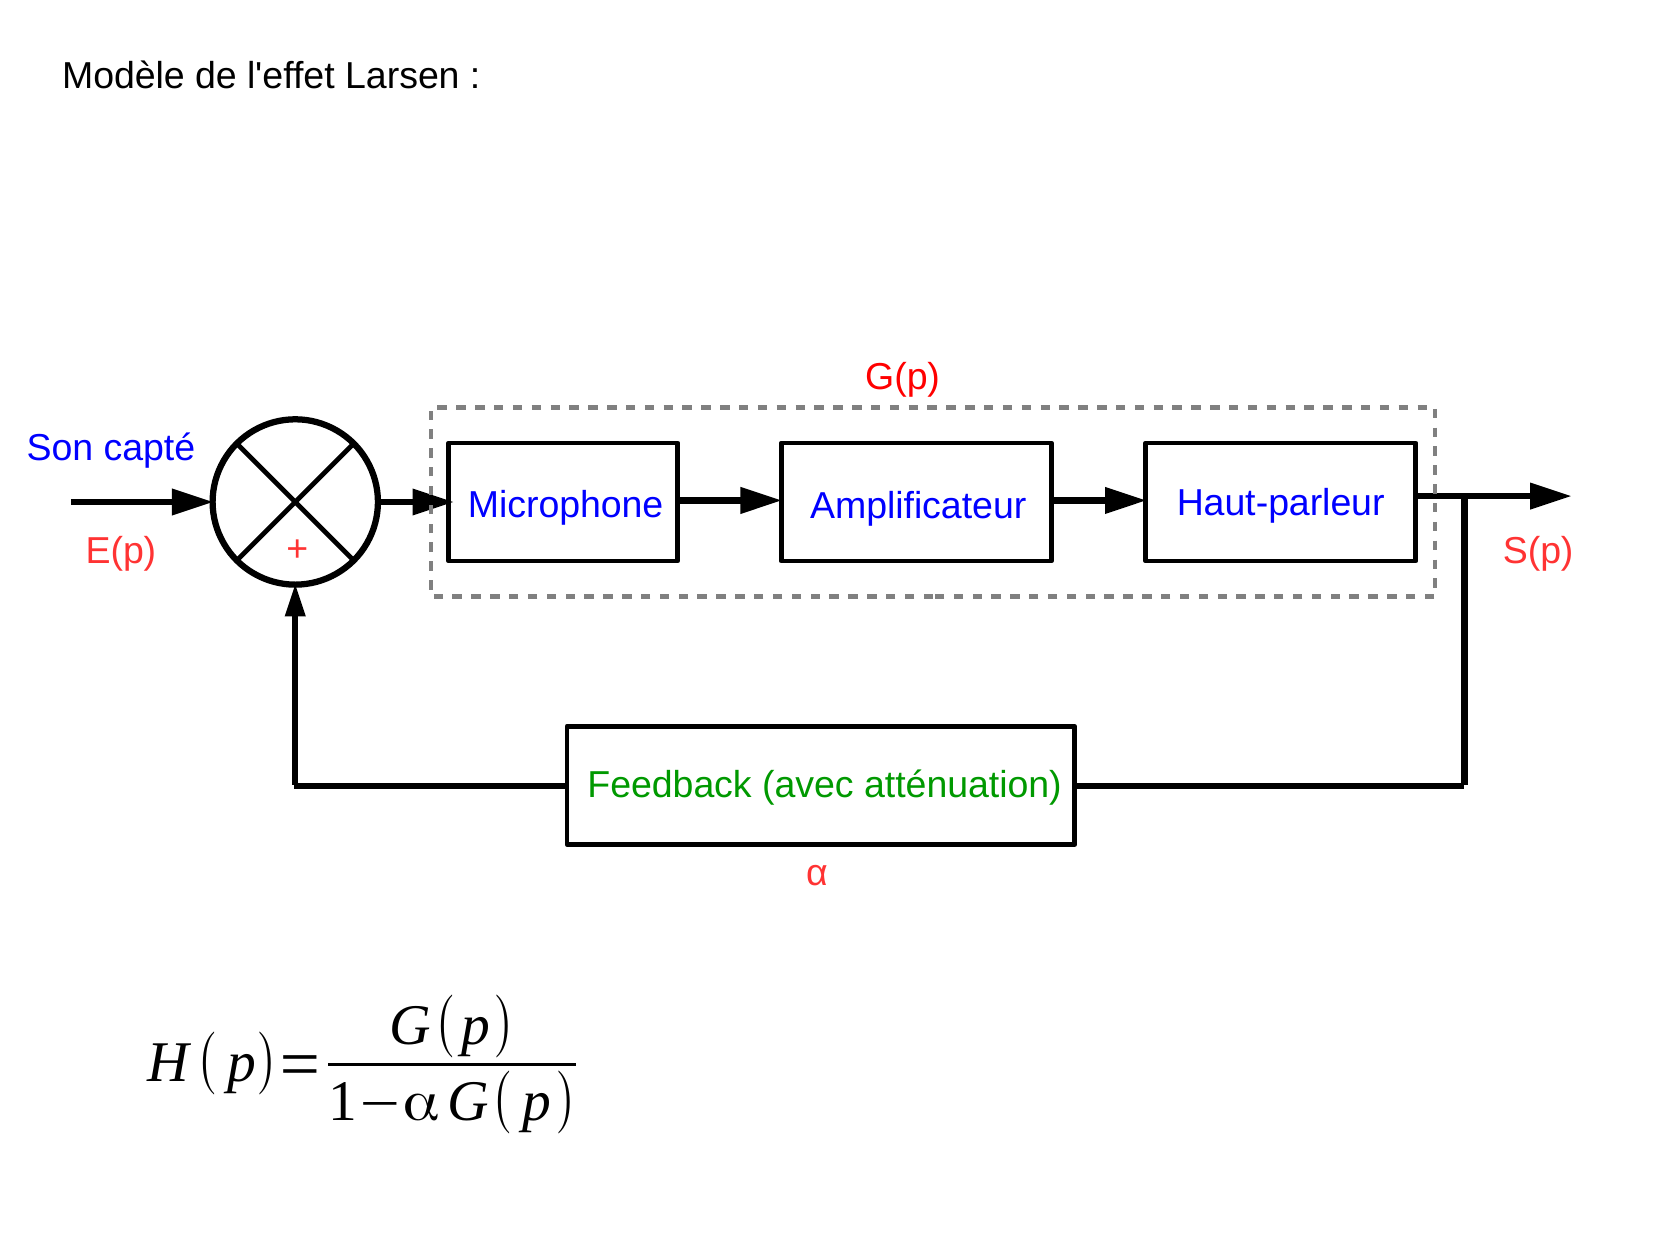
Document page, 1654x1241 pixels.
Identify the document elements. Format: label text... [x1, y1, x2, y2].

text_box E(p) [70, 521, 189, 579]
text_box [239, 419, 352, 497]
text_box α [791, 844, 845, 910]
text_box [239, 531, 330, 585]
text_box [283, 507, 307, 519]
text_box [566, 726, 1075, 845]
text_box Modèle de l'effet Larsen : [47, 47, 1406, 105]
text_box Feedback (avec atténuation) [572, 755, 1081, 815]
text_box Son capté [11, 419, 213, 477]
text_box S(p) [1488, 521, 1607, 579]
text_box G(p) [850, 348, 957, 406]
text_box [431, 407, 1436, 597]
text_box [300, 445, 378, 559]
text_box [343, 555, 352, 570]
text_box [212, 446, 290, 558]
chart [129, 994, 591, 1134]
text_box + [271, 519, 343, 577]
